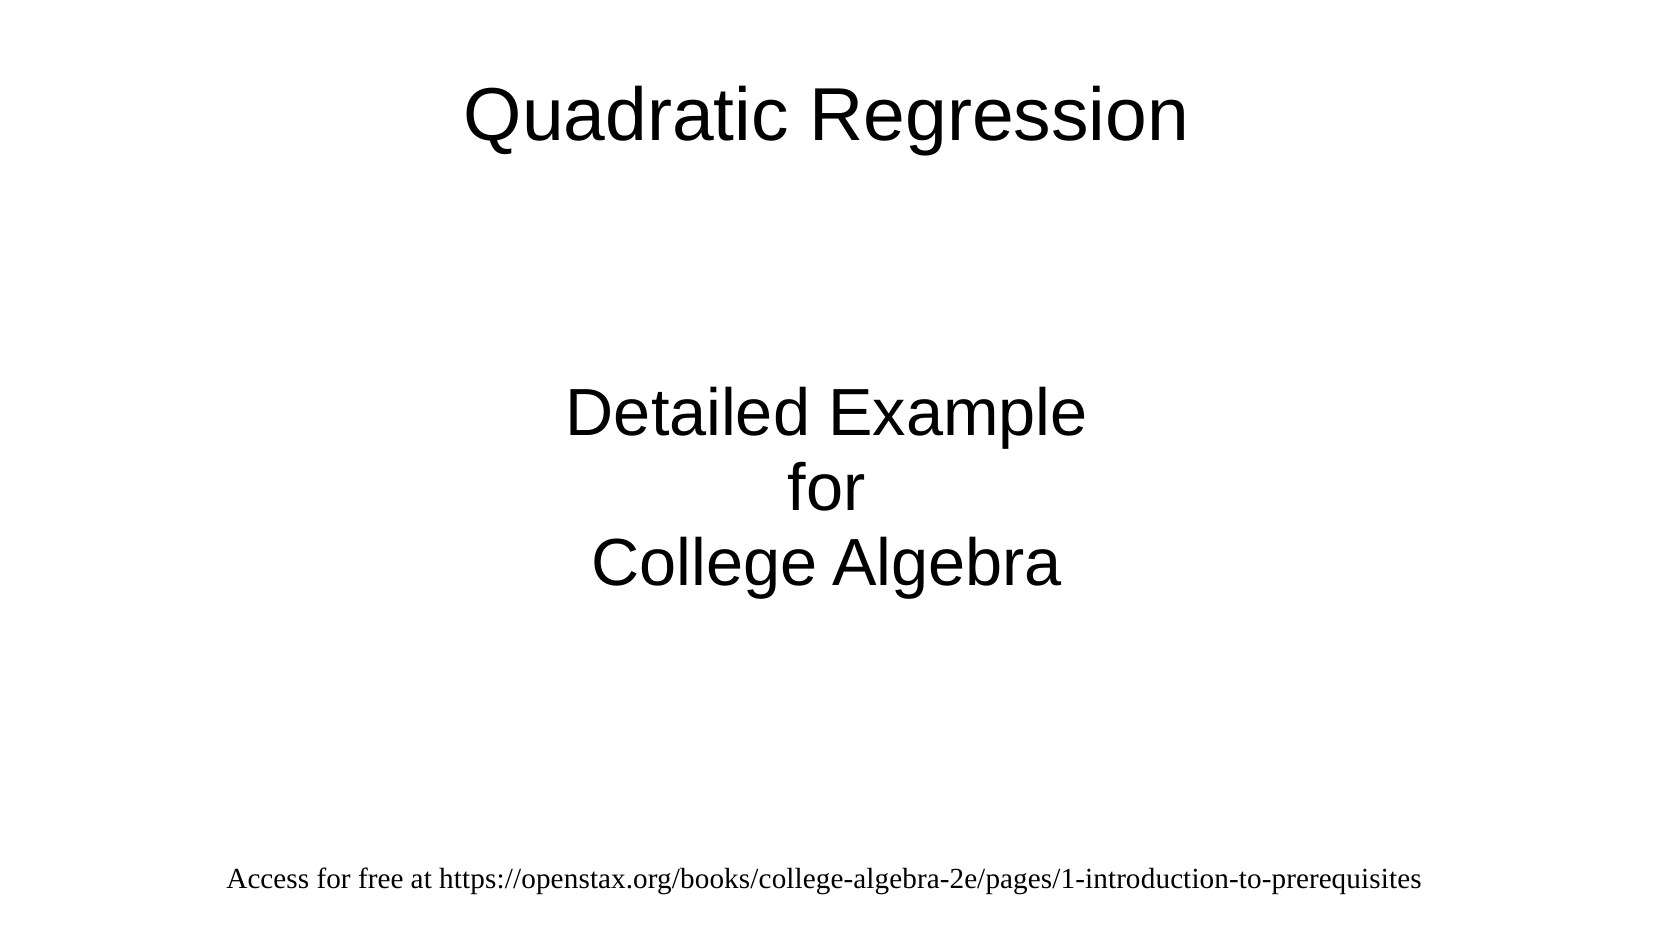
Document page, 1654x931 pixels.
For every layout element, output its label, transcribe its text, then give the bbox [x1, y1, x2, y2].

title Quadratic Regression [82, 37, 1571, 193]
subtitle Detailed Example for College Algebra [82, 217, 1571, 758]
